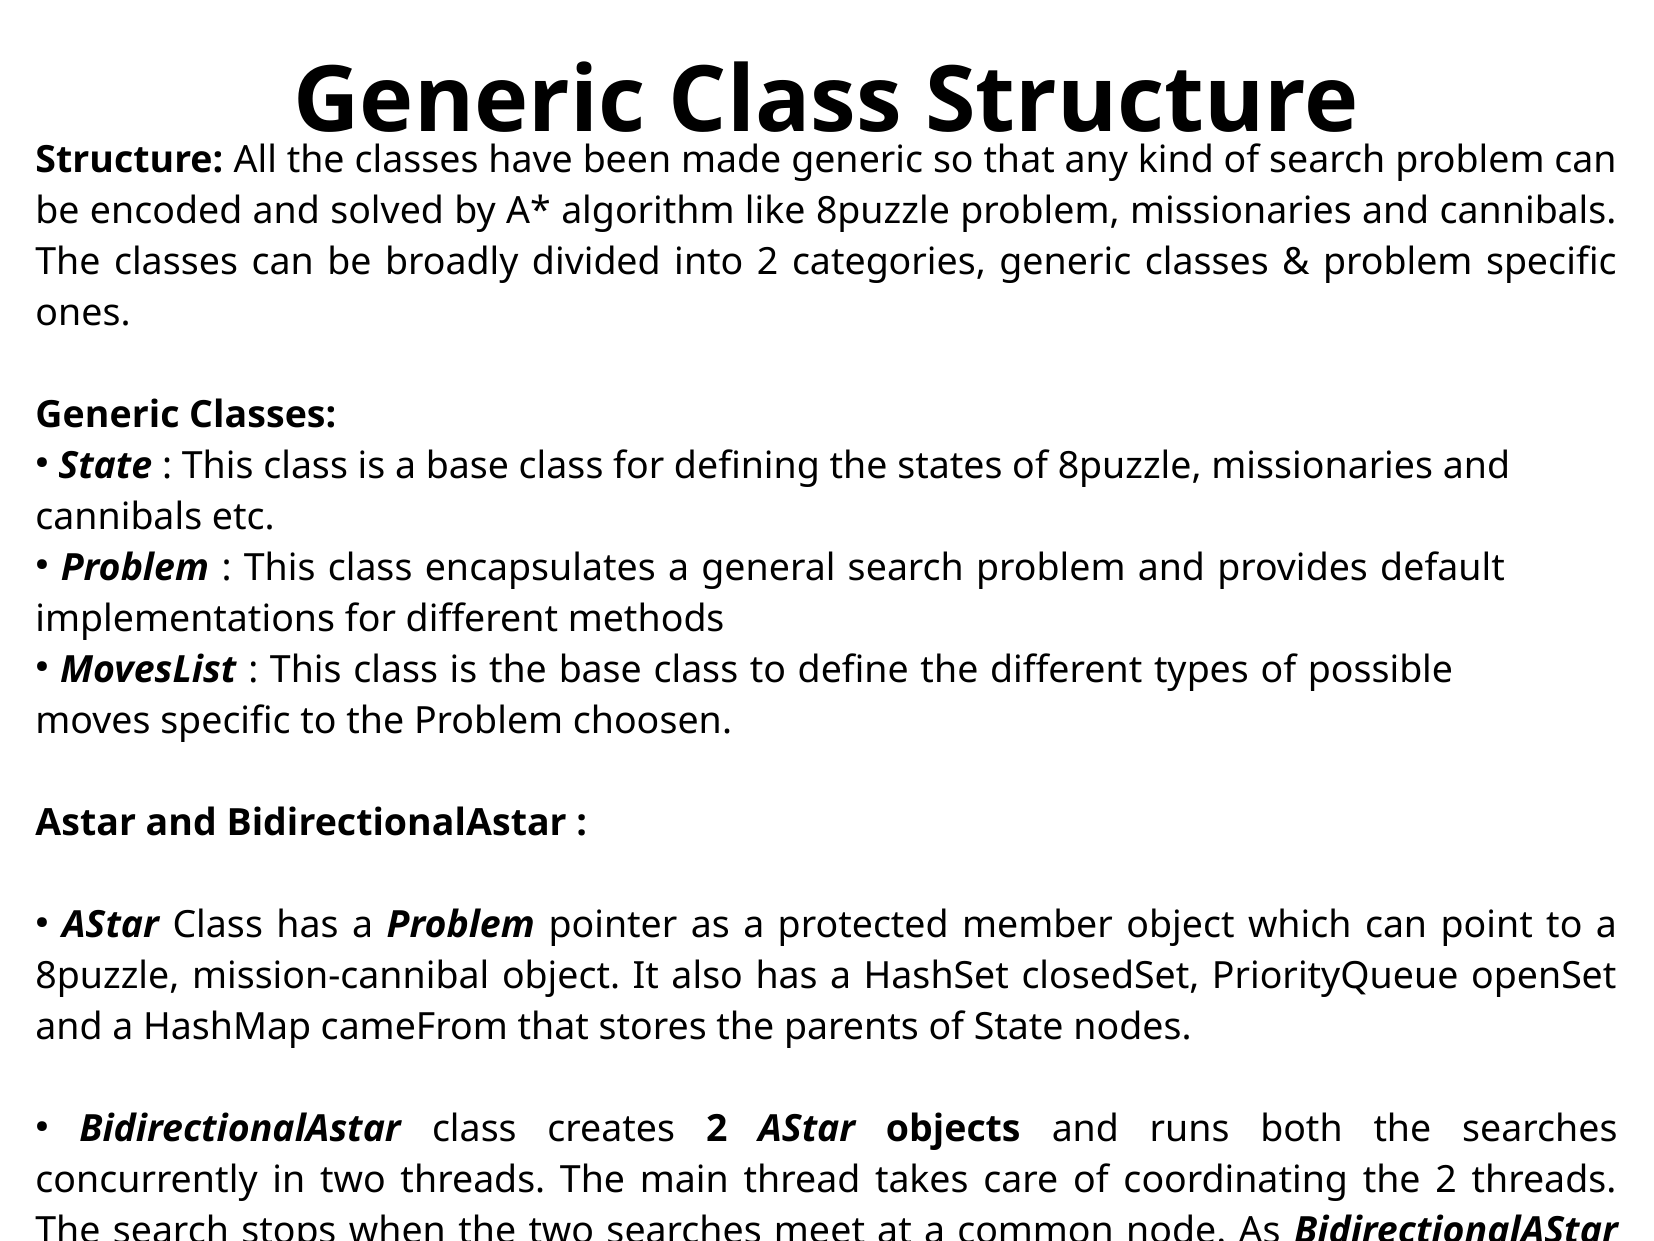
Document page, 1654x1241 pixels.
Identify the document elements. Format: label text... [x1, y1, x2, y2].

text_box Structure: All the classes have been made generic so that any kind of search problem can be encoded and solved by A* algorithm like 8puzzle problem, missionaries and cannibals. The classes can be broadly divided into 2 categories, generic classes & problem specific ones. Generic Classes: State : This class is a base class for defining the states of 8puzzle, missionaries and cannibals etc. Problem : This class encapsulates a general search problem and provides default implementations for different methods MovesList : This class is the base class to define the different types of possible moves specific to the Problem choosen. Astar and BidirectionalAstar : AStar Class has a Problem pointer as a protected member object which can point to a 8puzzle, mission-cannibal object. It also has a HashSet closedSet, PriorityQueue openSet and a HashMap cameFrom that stores the parents of State nodes. BidirectionalAstar class creates 2 AStar objects and runs both the searches concurrently in two threads. The main thread takes care of coordinating the 2 threads. The search stops when the two searches meet at a common node. As BidirectionalAStar inherits AStar, it can also perform search on the EightPuzzle & MCProblem classes [35, 188, 1619, 1241]
title Generic Class Structure [82, 44, 1571, 147]
